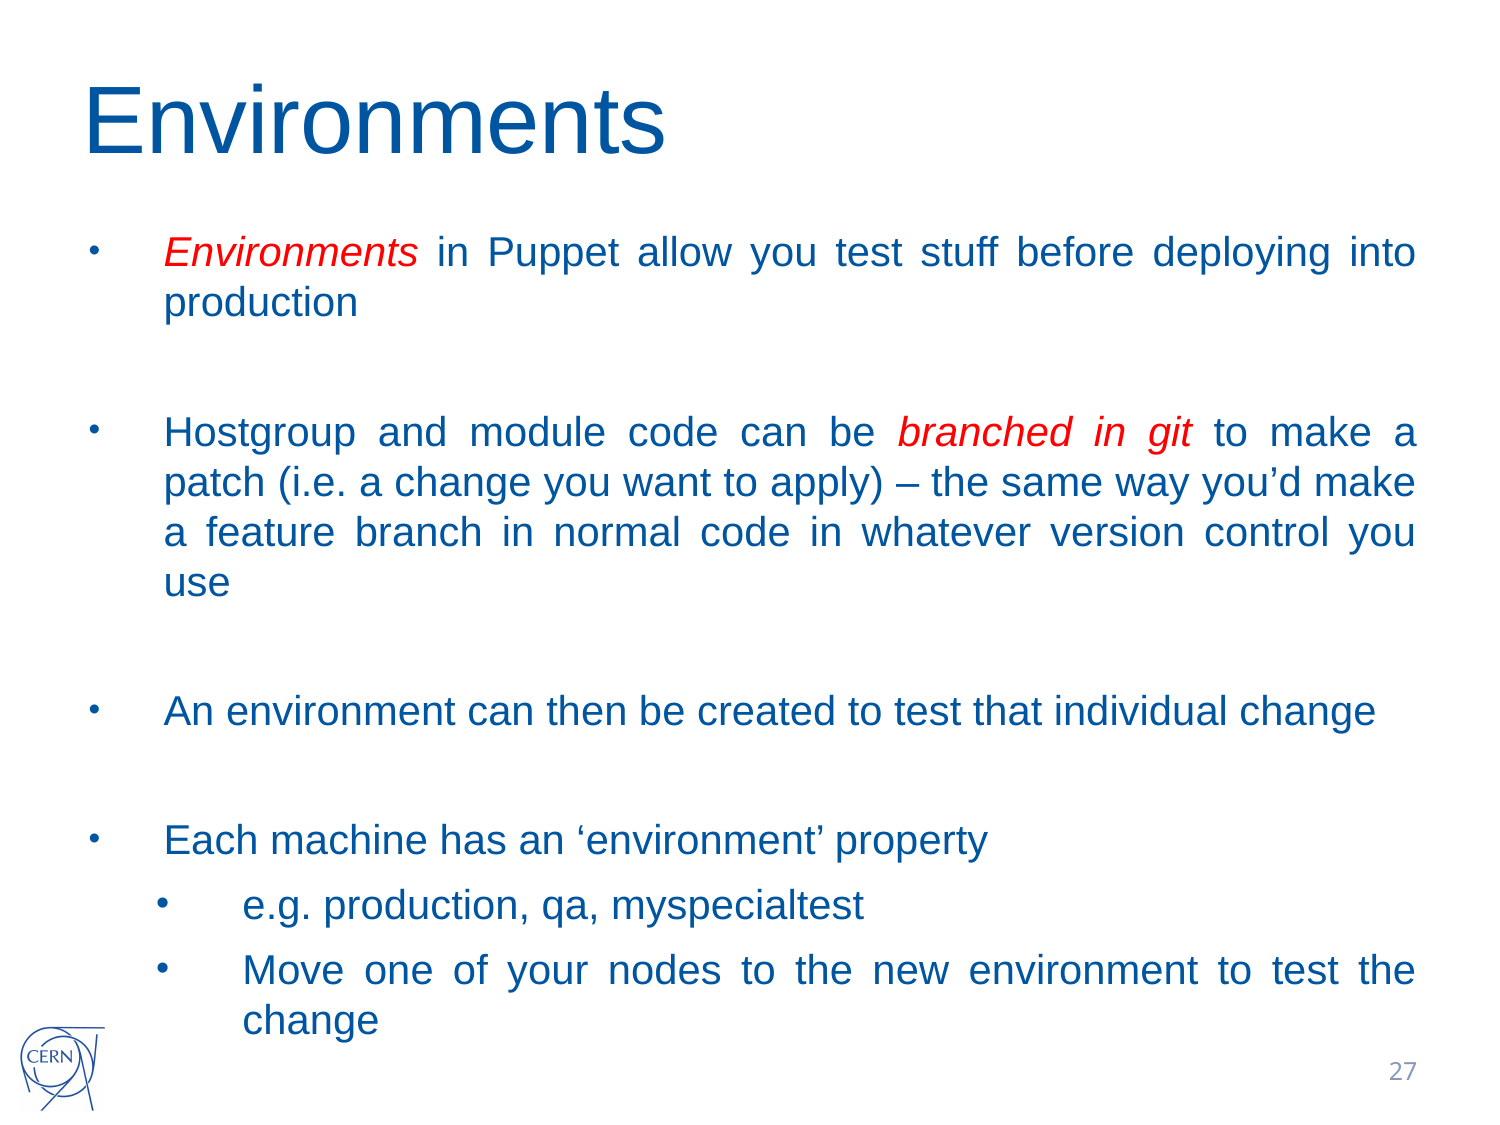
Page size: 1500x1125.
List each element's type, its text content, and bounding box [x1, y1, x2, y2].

picture [18, 1025, 75, 1112]
title Environments [75, 13, 1425, 217]
slide_number <number> [1342, 1051, 1425, 1095]
list Environments in Puppet allow you test stuff before deploying into production Hostgroup and module code can be branched in git to make a patch (i.e. a change you want to apply) – the same way you’d make a feature branch in normal code in whatever version control you use An environment can then be created to test that individual change Each machine has an ‘environment’ property e.g. production, qa, myspecialtest Move one of your nodes to the new environment to test the change [75, 217, 1425, 1125]
